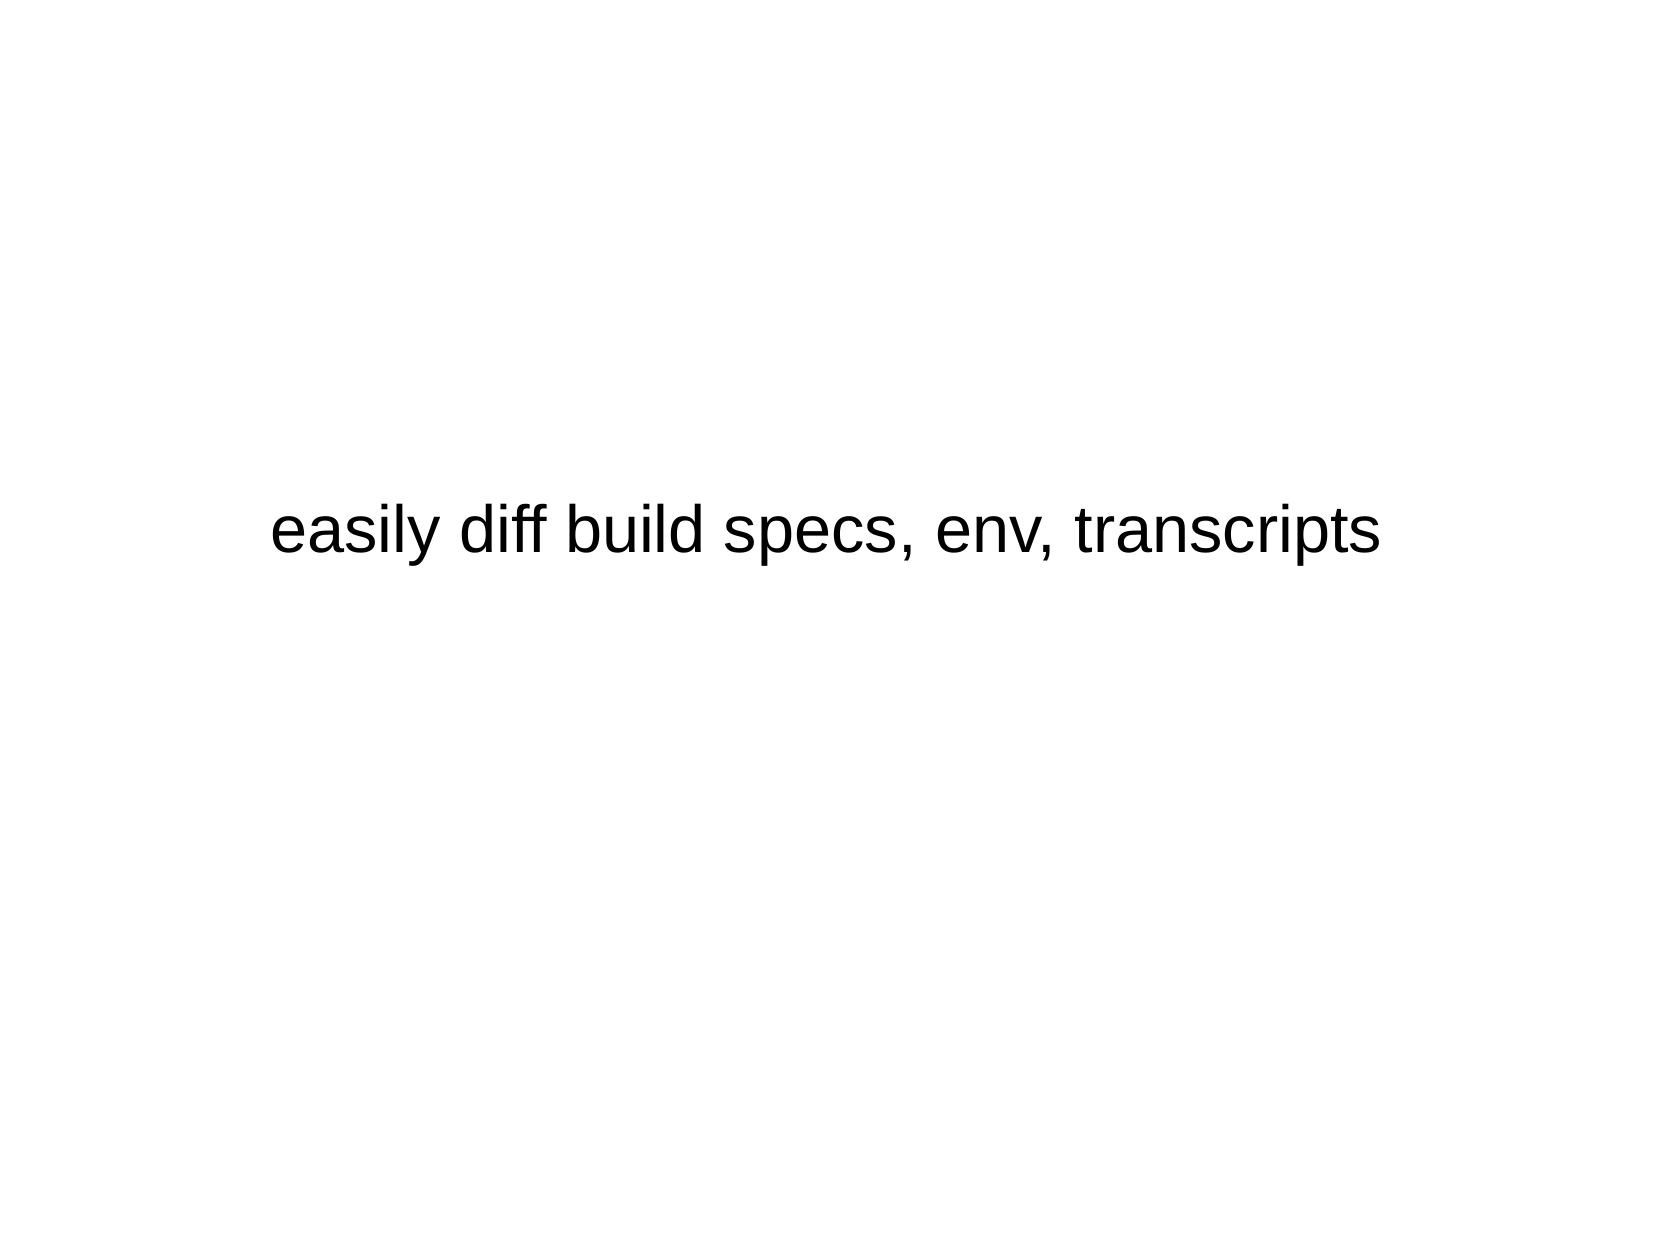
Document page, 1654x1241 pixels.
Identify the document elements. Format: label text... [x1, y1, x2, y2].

subtitle easily diff build specs, env, transcripts [82, 49, 1571, 1010]
